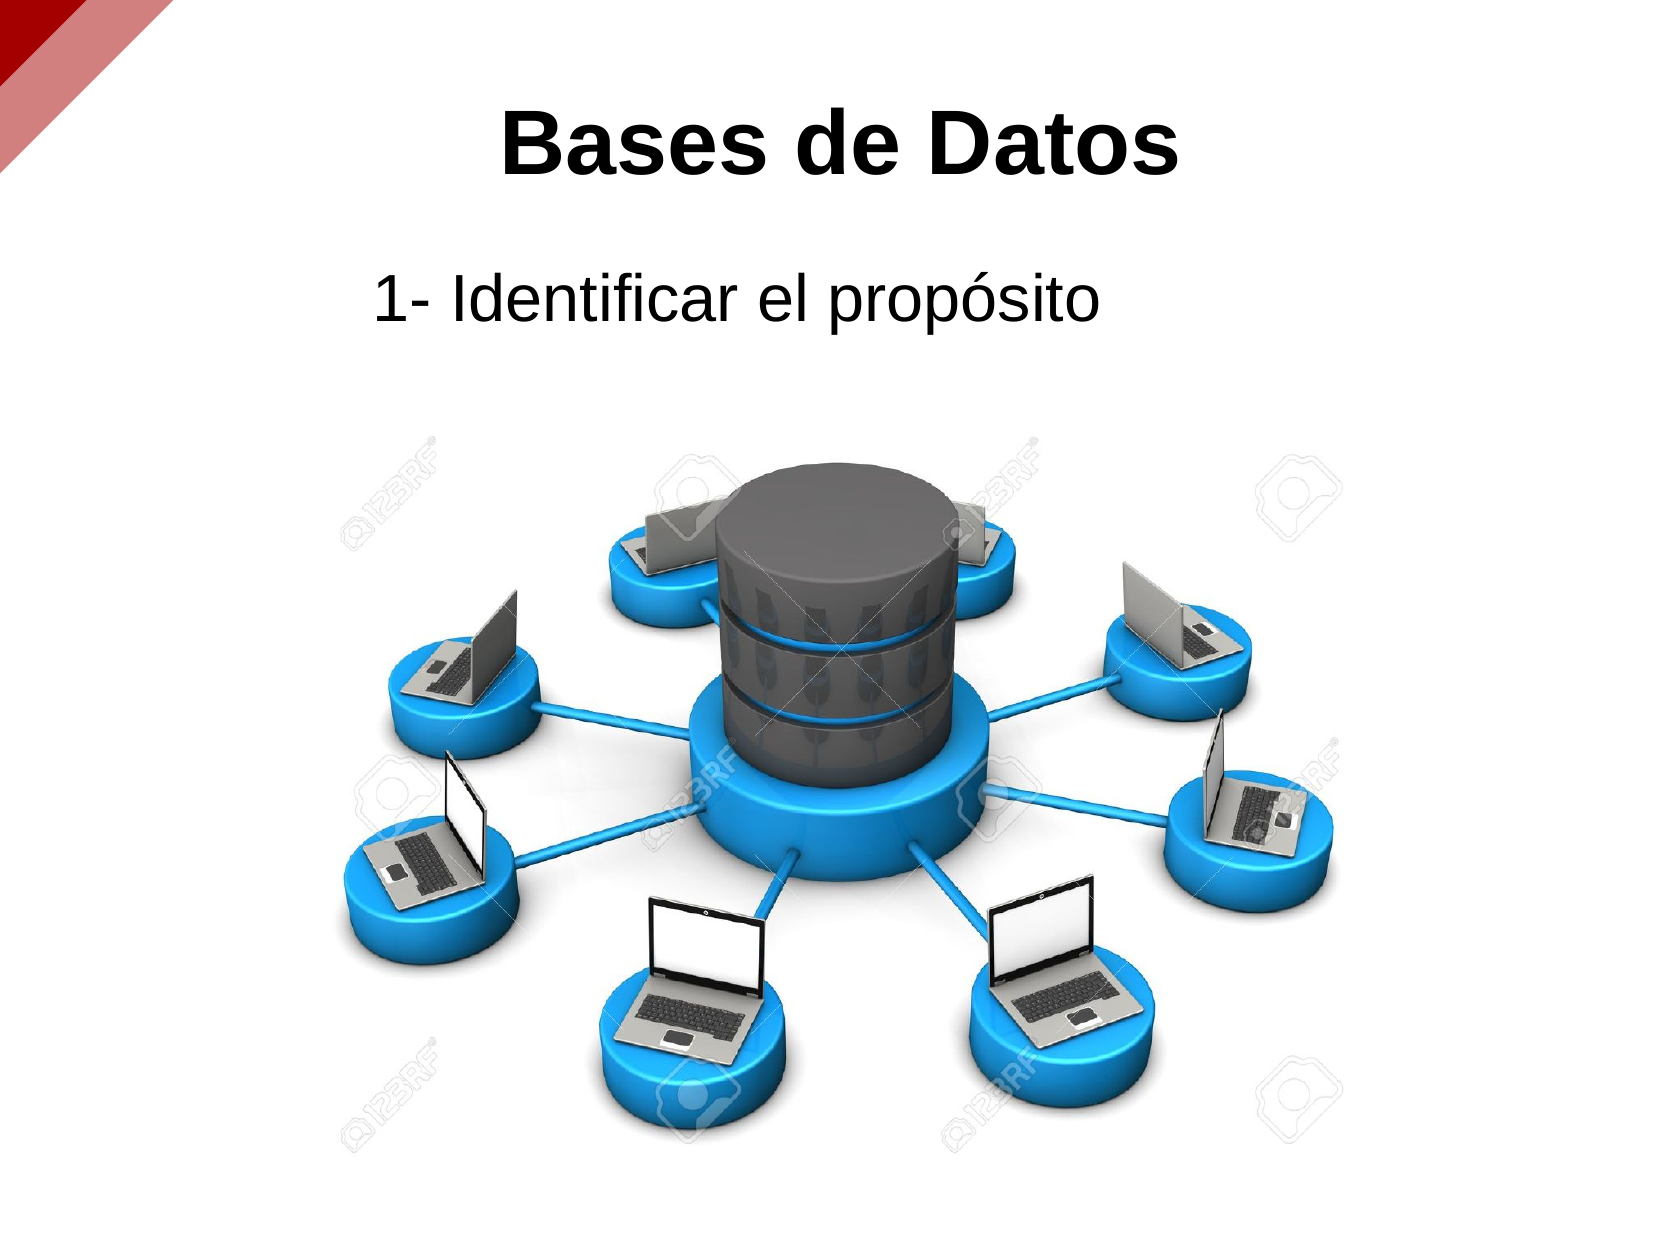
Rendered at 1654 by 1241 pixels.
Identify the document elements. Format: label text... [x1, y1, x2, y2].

text_box 1- Identificar el propósito [372, 254, 1309, 410]
text_box Bases de Datos [96, 82, 1585, 194]
picture [309, 410, 1373, 1163]
